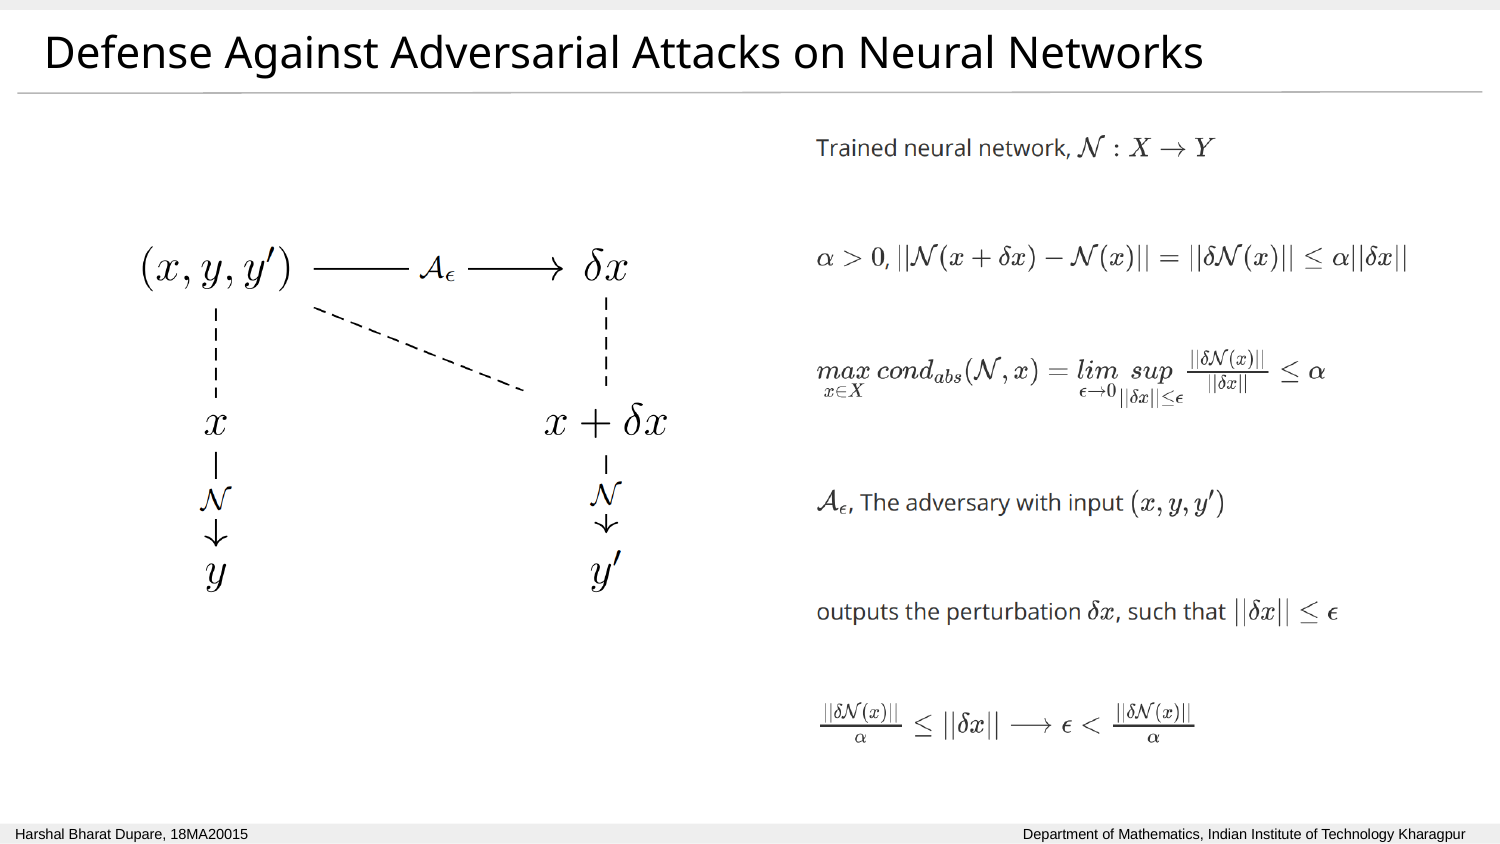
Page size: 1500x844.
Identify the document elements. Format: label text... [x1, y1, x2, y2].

text_box Defense Against Adversarial Attacks on Neural Networks [17, 9, 1282, 93]
picture [794, 123, 1449, 756]
picture [99, 220, 742, 659]
text_box [0, 0, 1500, 10]
text_box Harshal Bharat Dupare, 18MA20015 Department of Mathematics, Indian Institute of Technology Kharagpur [0, 823, 1500, 844]
